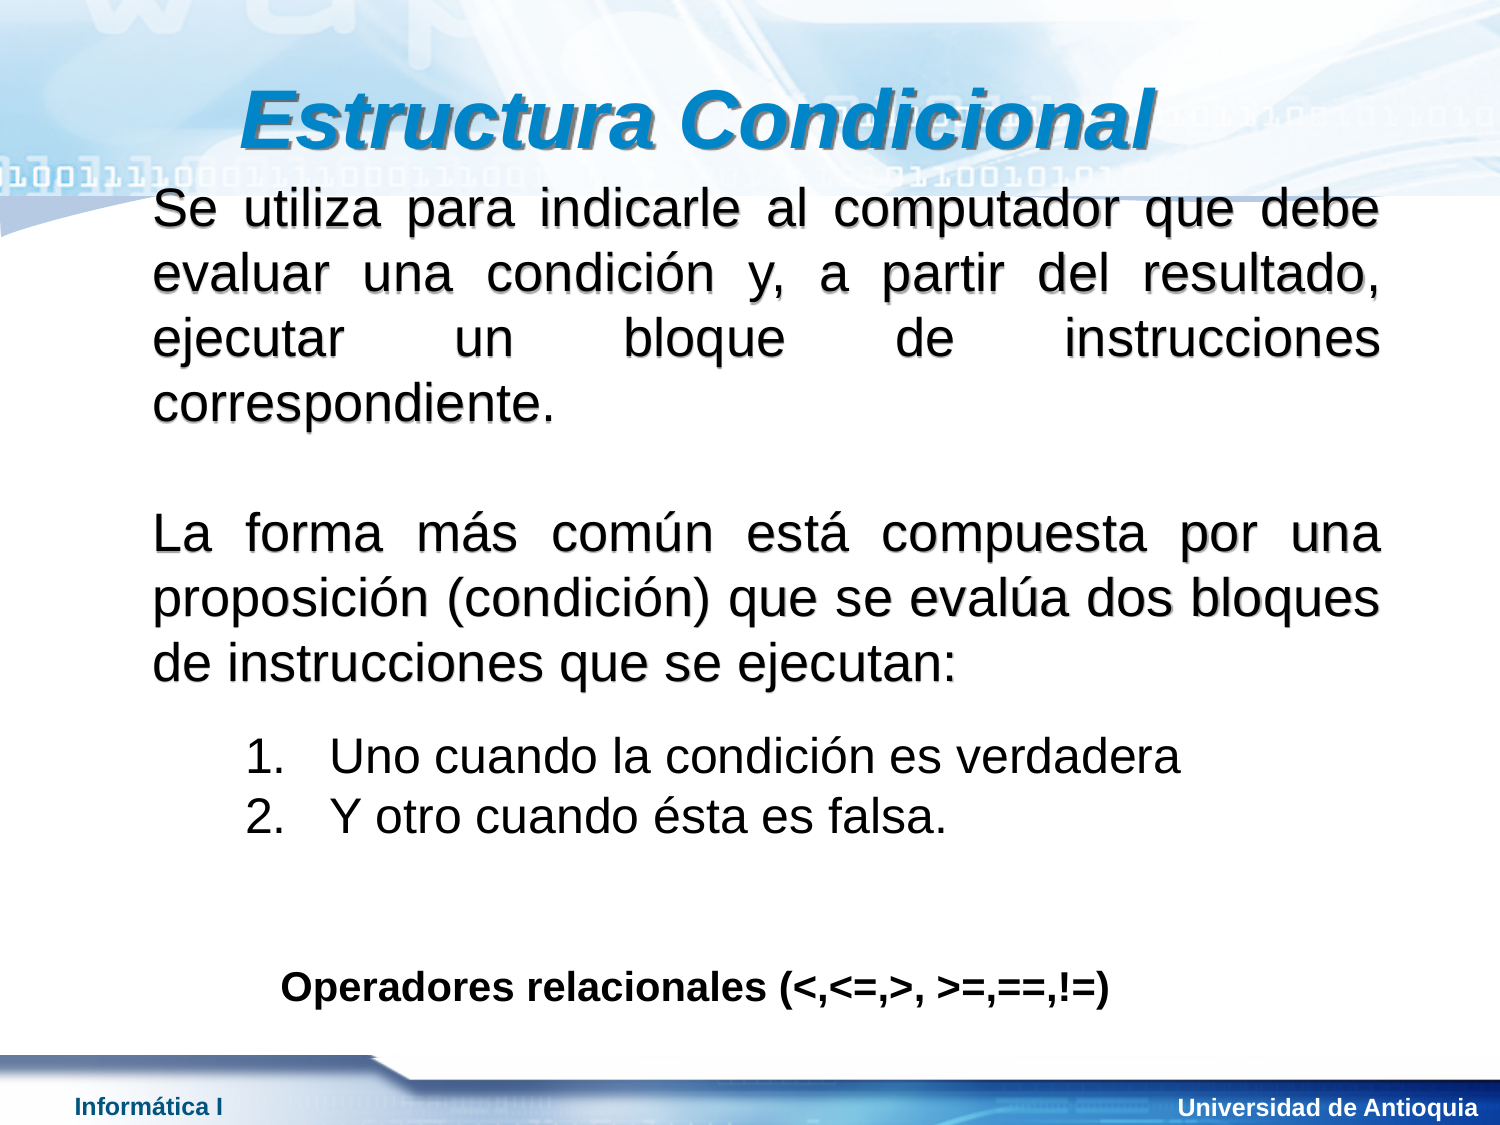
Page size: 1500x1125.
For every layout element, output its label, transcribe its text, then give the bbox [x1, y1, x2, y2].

text_box Uno cuando la condición es verdadera Y otro cuando ésta es falsa. [230, 715, 1211, 851]
title Estructura Condicional [224, 57, 1438, 150]
picture [0, 1055, 1500, 1125]
text_box Se utiliza para indicarle al computador que debe evaluar una condición y, a partir del resultado, ejecutar un bloque de instrucciones correspondiente. La forma más común está compuesta por una proposición (condición) que se evalúa dos bloques de instrucciones que se ejecutan: [135, 164, 1400, 646]
picture [0, 0, 1500, 196]
text_box Operadores relacionales (<,<=,>, >=,==,!=) [265, 952, 1176, 1018]
